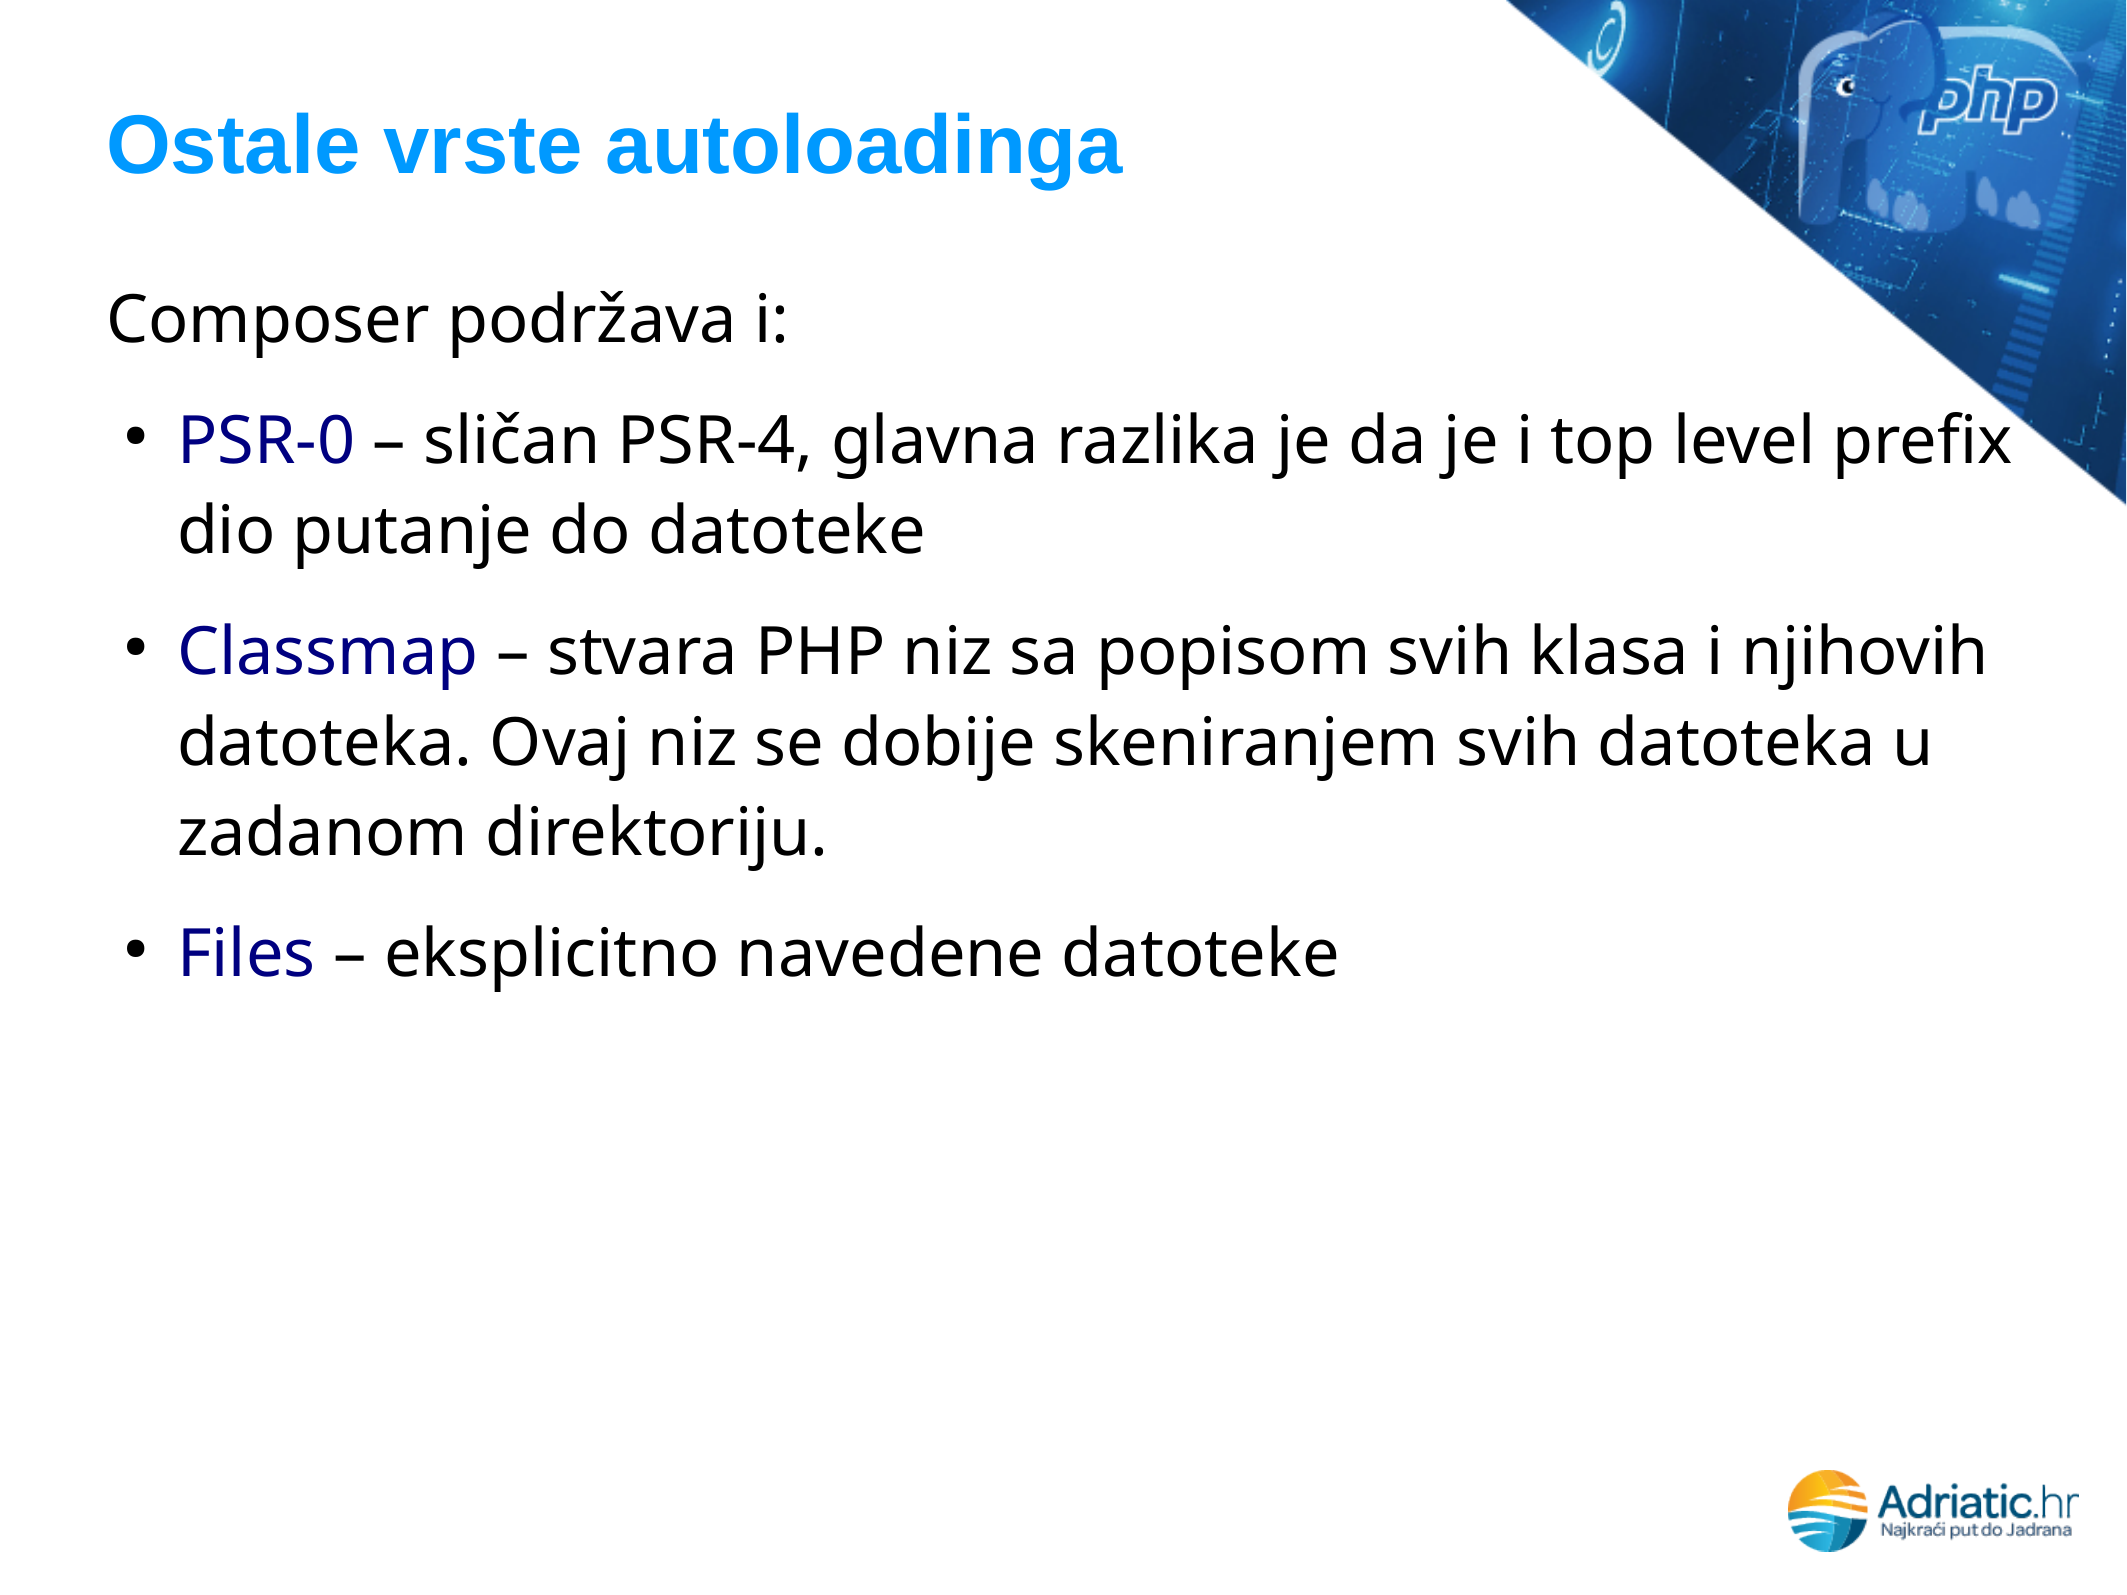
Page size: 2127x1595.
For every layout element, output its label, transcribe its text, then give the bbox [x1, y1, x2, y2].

picture [1788, 1470, 2079, 1552]
list Composer podržava i: PSR-0 – sličan PSR-4, glavna razlika je da je i top level prefix dio putanje do datoteke Classmap – stvara PHP niz sa popisom svih klasa i njihovih datoteka. Ovaj niz se dobije skeniranjem svih datoteka u zadanom direktoriju. Files – eksplicitno navedene datoteke [106, 271, 2020, 1453]
title Ostale vrste autoloadinga [106, 70, 1630, 219]
picture [1505, 0, 2127, 625]
